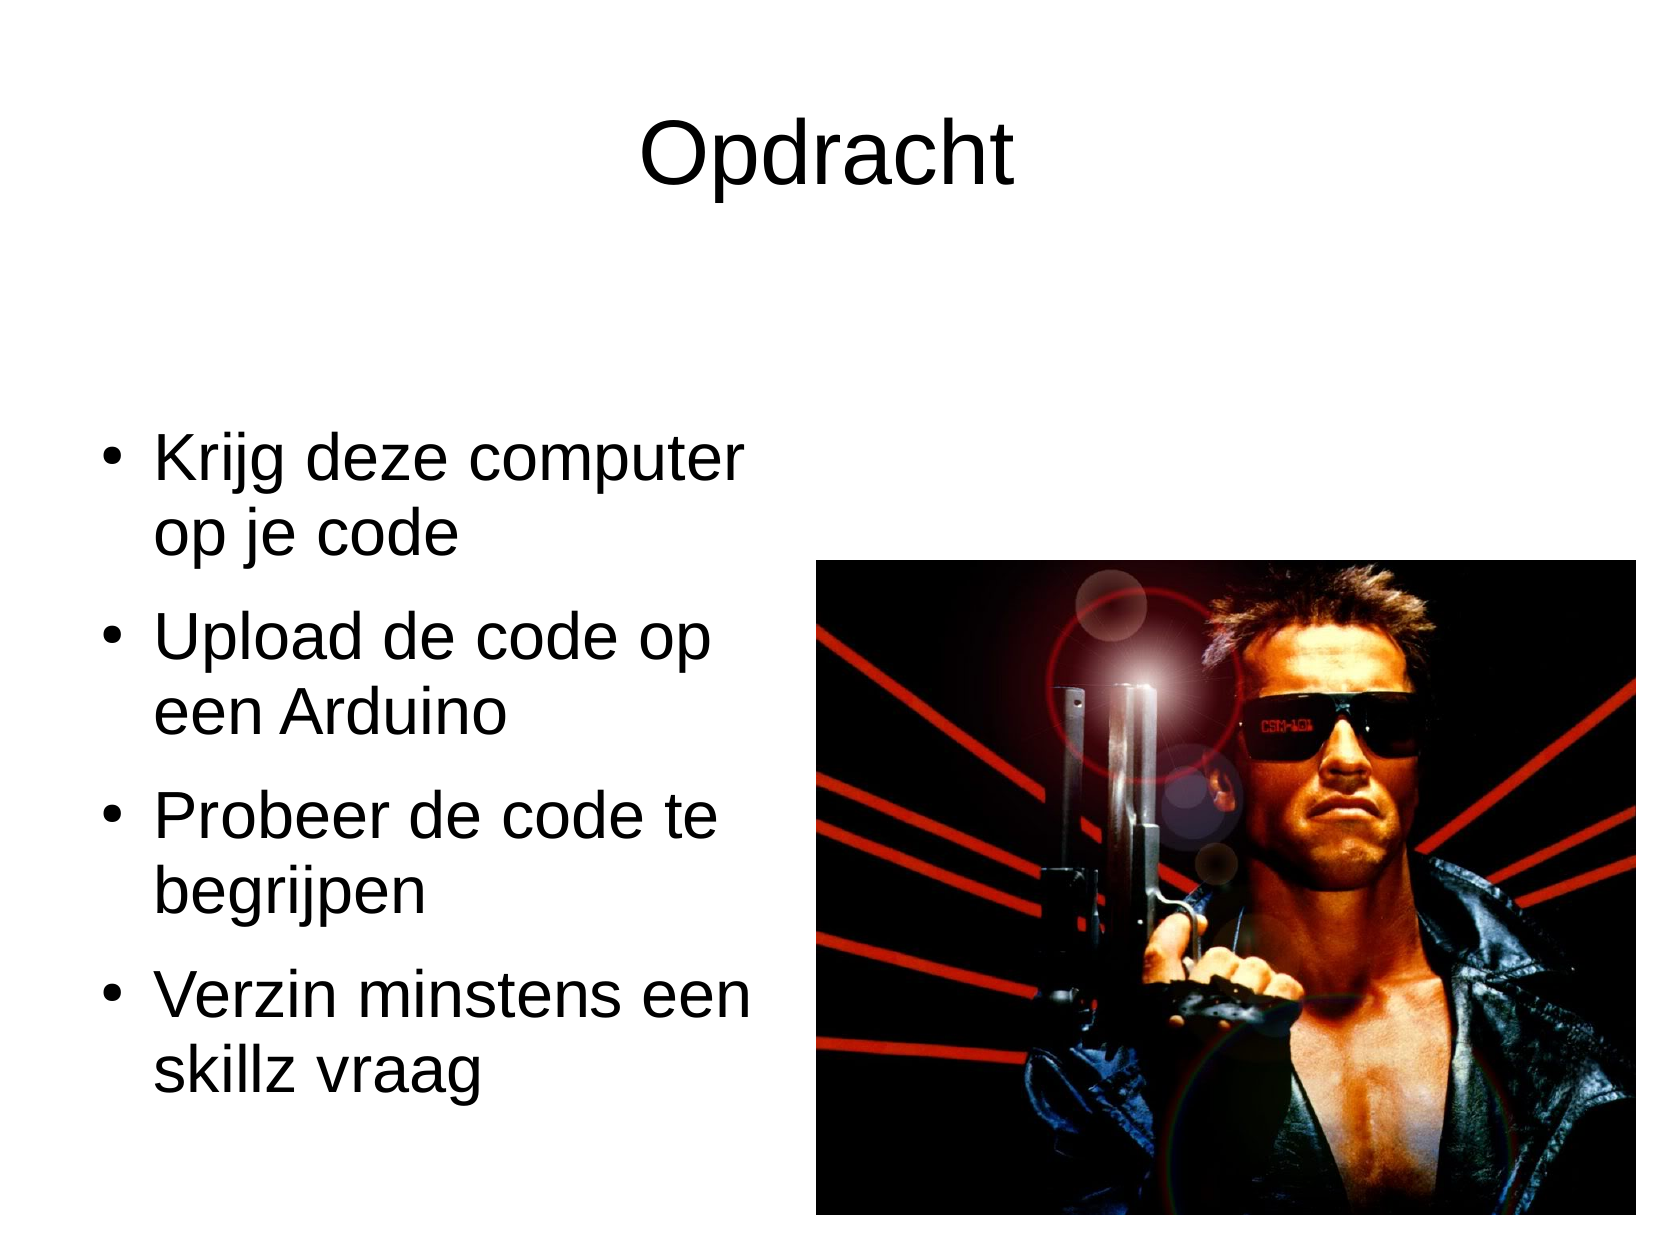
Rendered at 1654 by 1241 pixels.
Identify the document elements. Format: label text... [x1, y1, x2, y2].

picture [816, 560, 1636, 1216]
list Krijg deze computer op je code Upload de code op een Arduino Probeer de code te begrijpen Verzin minstens een skillz vraag [82, 420, 796, 1156]
title Opdracht [82, 49, 1571, 257]
